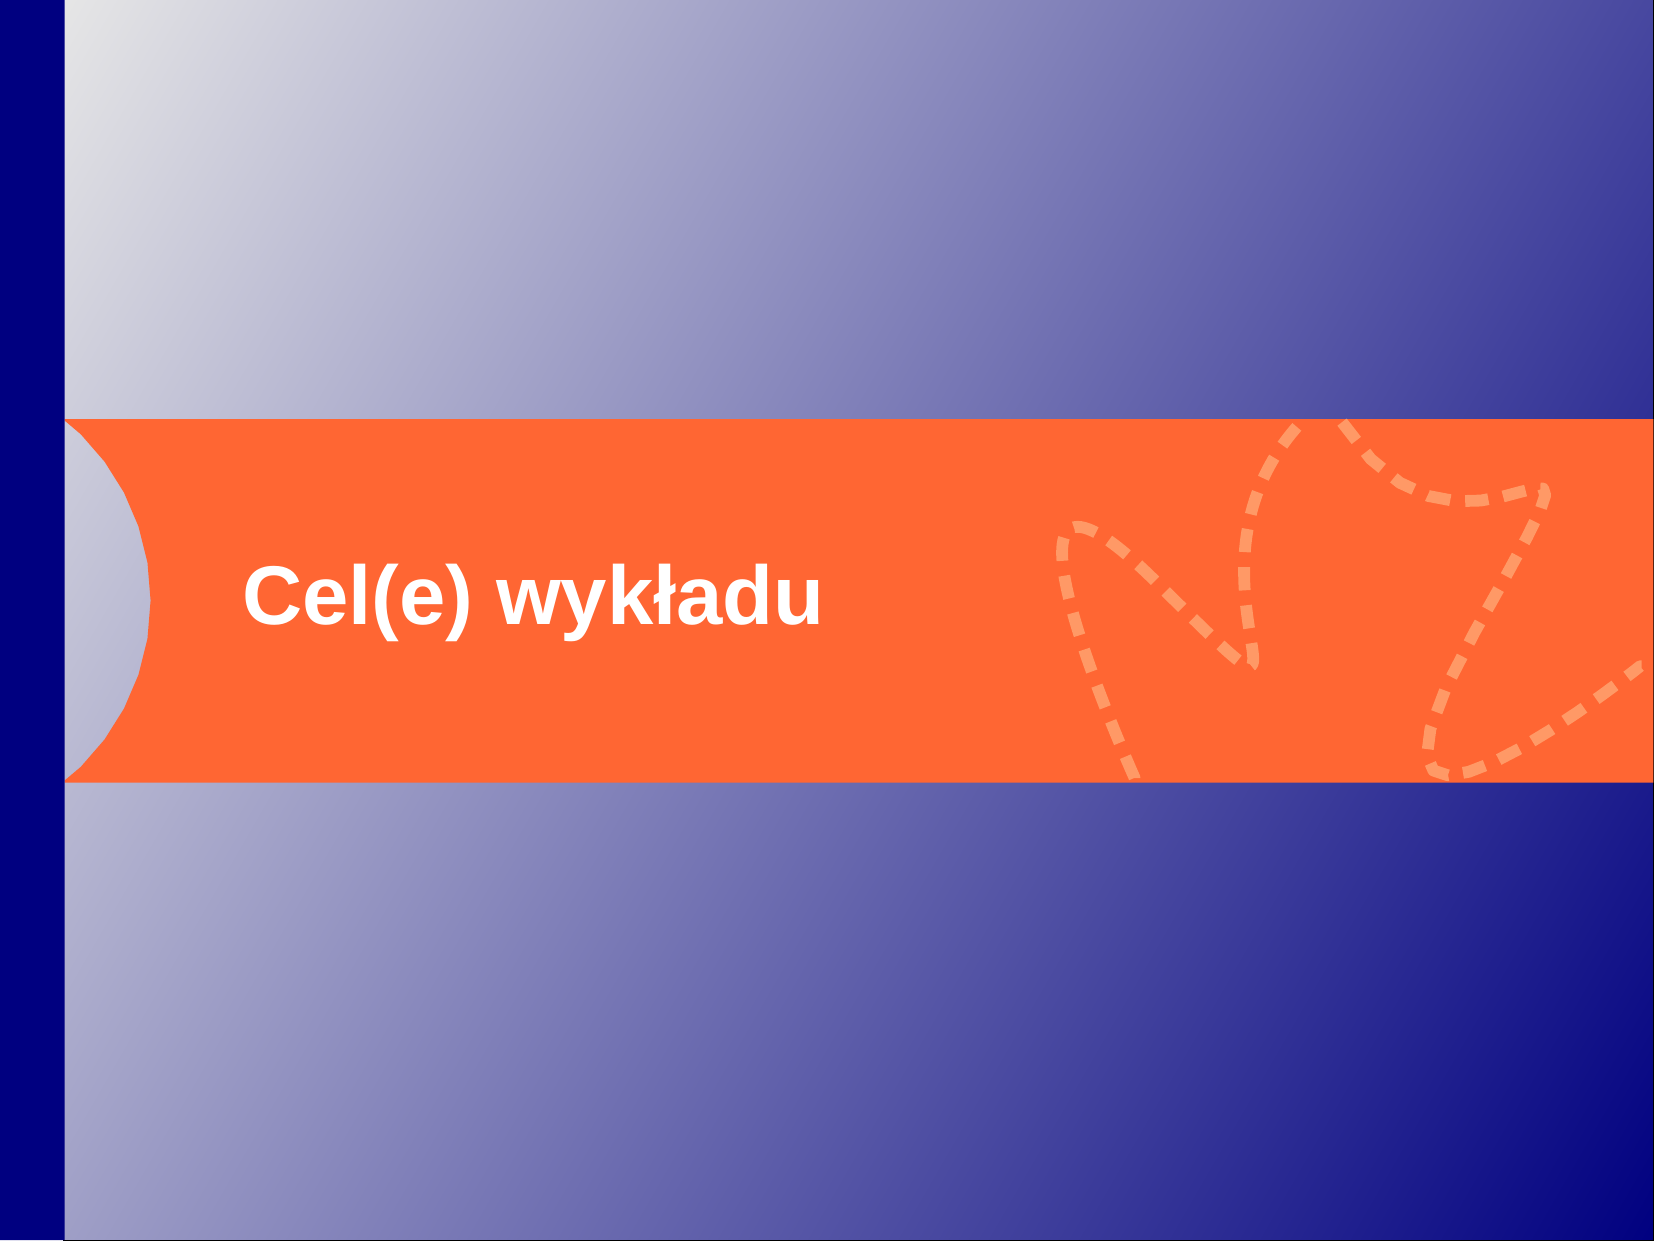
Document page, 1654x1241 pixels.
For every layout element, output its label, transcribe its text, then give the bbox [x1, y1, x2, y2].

title Cel(e) wykładu [242, 474, 1111, 727]
